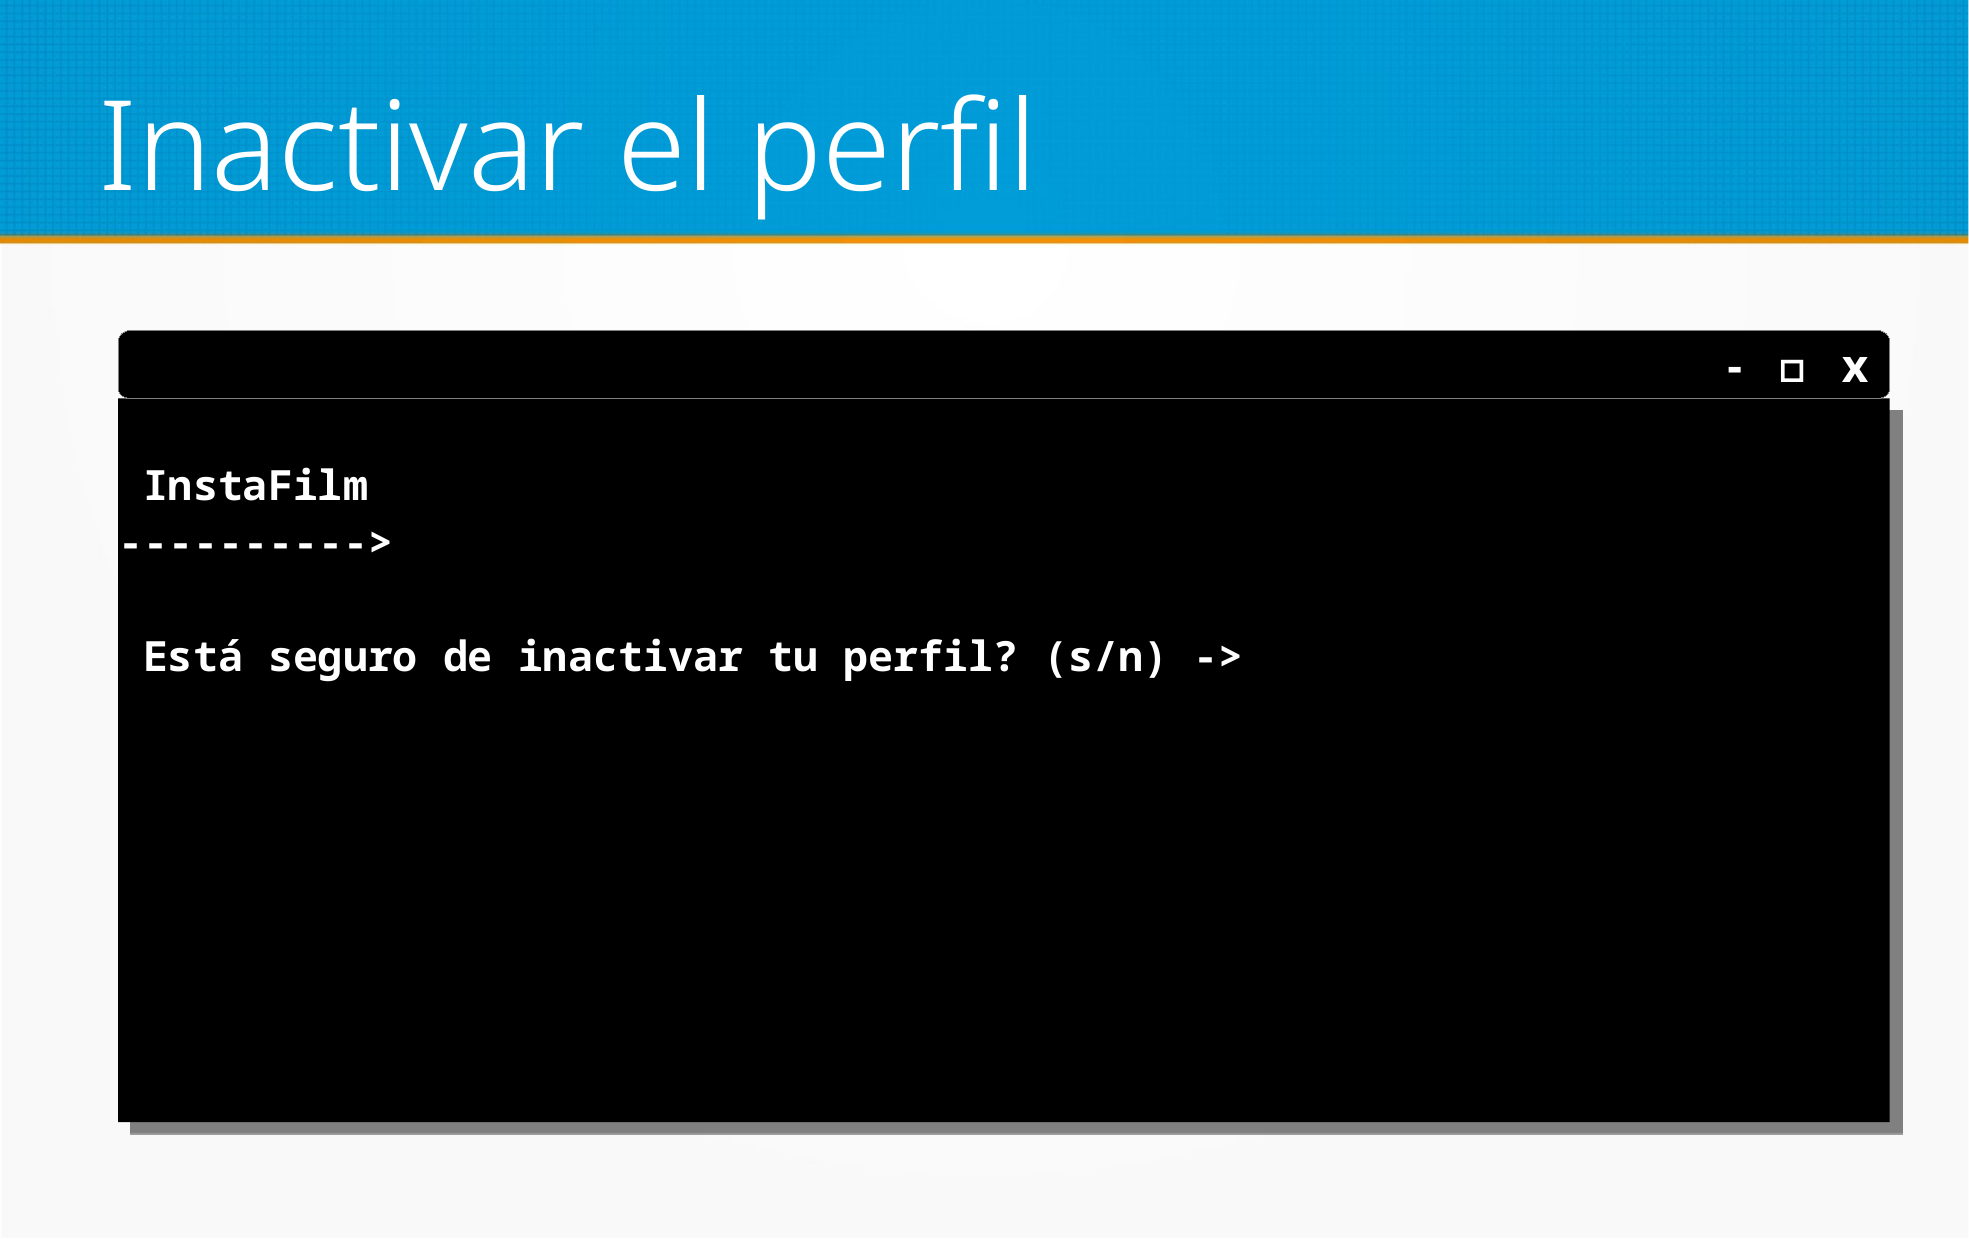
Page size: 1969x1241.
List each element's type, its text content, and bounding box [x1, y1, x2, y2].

picture [0, 233, 1969, 1241]
text_box - □ x [118, 330, 1890, 399]
title Inactivar el perfil [98, 19, 1870, 227]
text_box InstaFilm ----------> Está seguro de inactivar tu perfil? (s/n) -> [118, 398, 1890, 1123]
